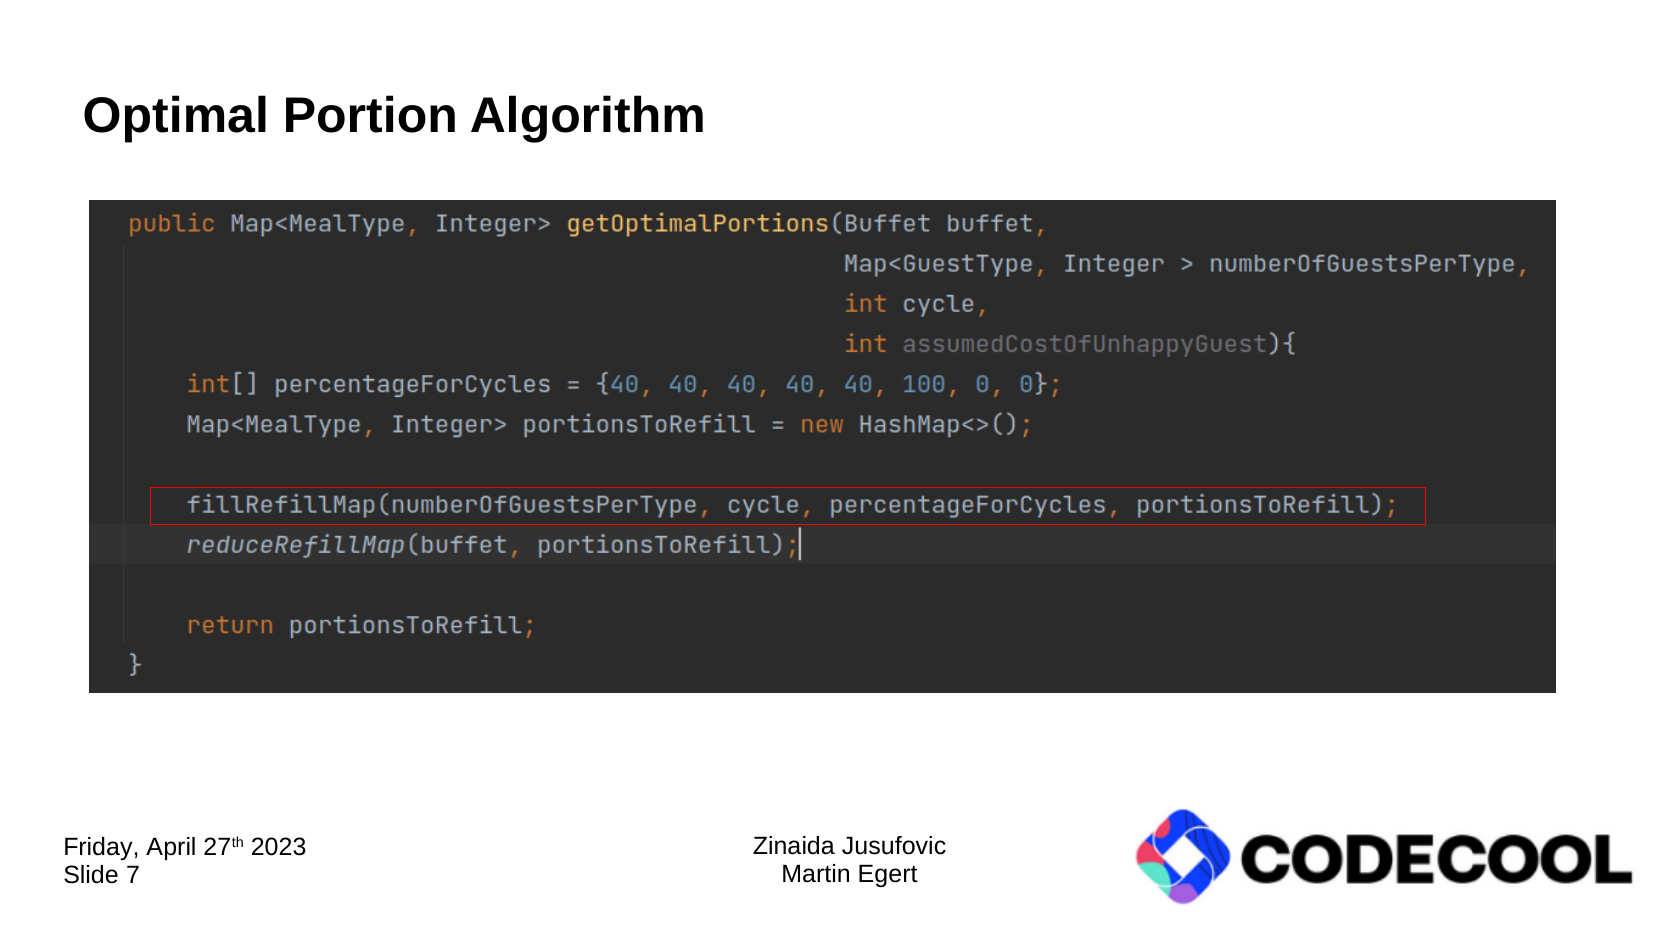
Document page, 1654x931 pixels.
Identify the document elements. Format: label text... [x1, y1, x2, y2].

text_box Friday, April 27th 2023 Slide <number> [63, 833, 497, 890]
text_box Zinaida Jusufovic Martin Egert [497, 817, 1203, 902]
picture [1134, 783, 1654, 931]
picture [89, 200, 1556, 693]
title Optimal Portion Algorithm [82, 37, 751, 193]
